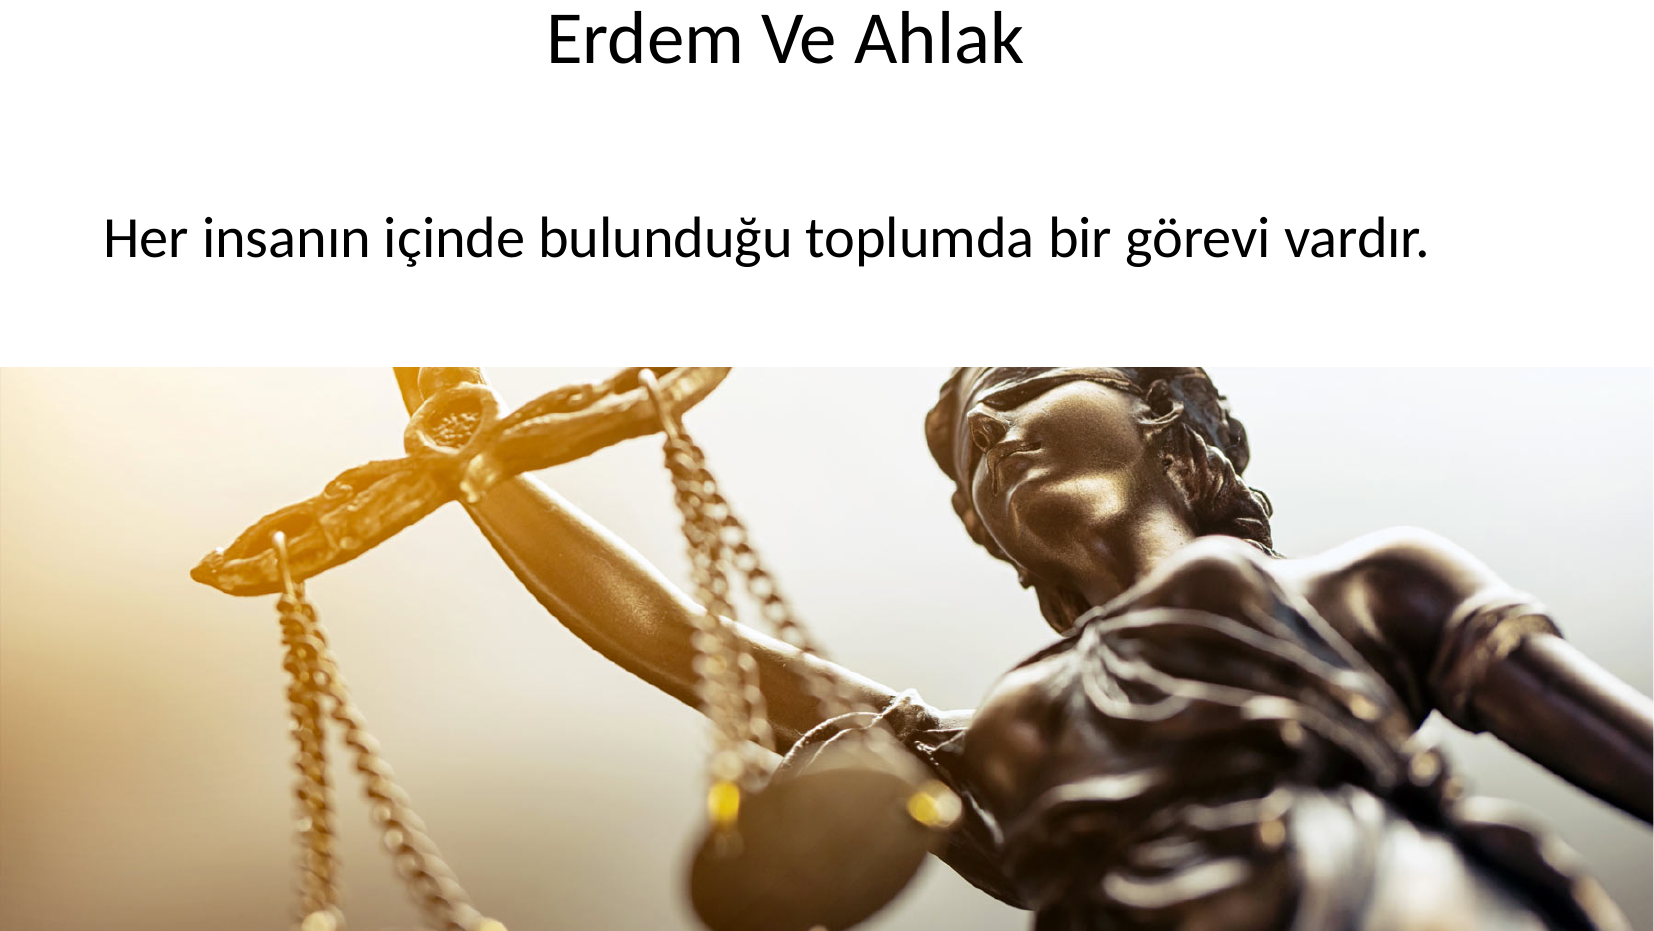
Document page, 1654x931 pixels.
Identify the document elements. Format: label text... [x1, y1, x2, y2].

picture [0, 367, 1654, 931]
text_box Her insanın içinde bulunduğu toplumda bir görevi vardır. [88, 206, 1654, 296]
text_box Erdem Ve Ahlak [531, 0, 1654, 206]
